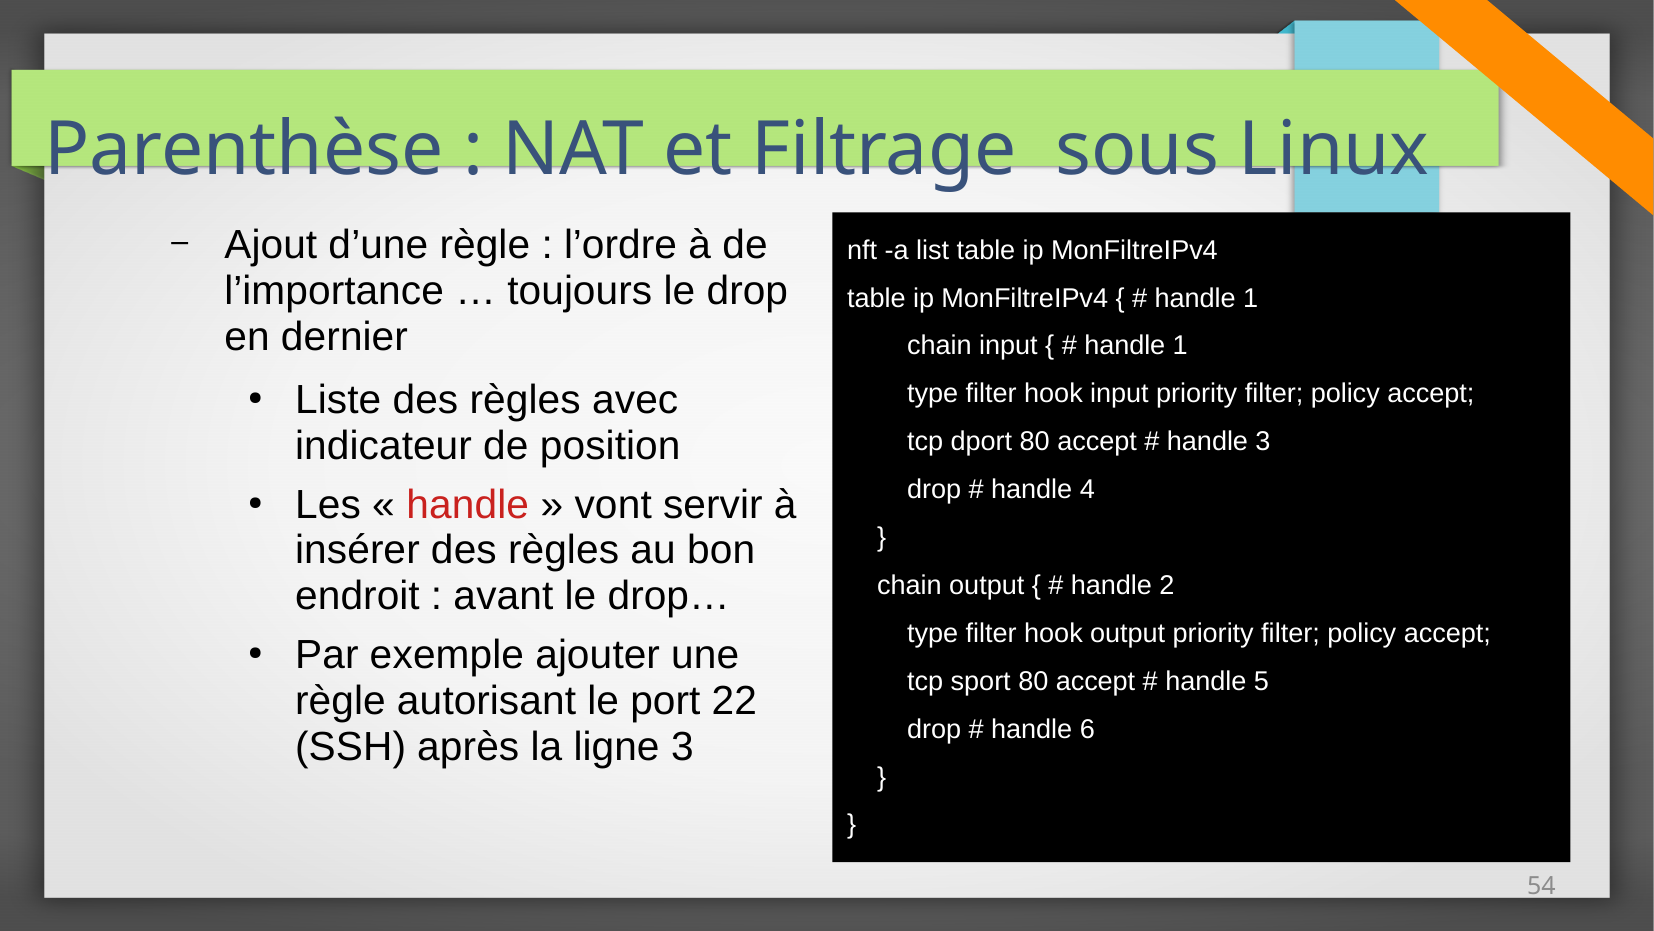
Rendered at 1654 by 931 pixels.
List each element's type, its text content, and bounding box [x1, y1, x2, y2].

text_box <numéro> [1184, 863, 1571, 912]
text_box Parenthèse : NAT et Filtrage sous Linux [29, 87, 1447, 178]
picture [0, 0, 1654, 931]
picture [1489, 0, 1654, 138]
list Ajout d’une règle : l’ordre à de l’importance … toujours le drop en dernier Liste des règles avec indicateur de position Les « handle » vont servir à insérer des règles au bon endroit : avant le drop… Par exemple ajouter une règle autorisant le port 22 (SSH) après la ligne 3 [82, 221, 827, 857]
text_box nft -a list table ip MonFiltreIPv4 table ip MonFiltreIPv4 { # handle 1 chain input { # handle 1 type filter hook input priority filter; policy accept; tcp dport 80 accept # handle 3 drop # handle 4 } chain output { # handle 2 type filter hook output priority filter; policy accept; tcp sport 80 accept # handle 5 drop # handle 6 } } [832, 212, 1571, 863]
